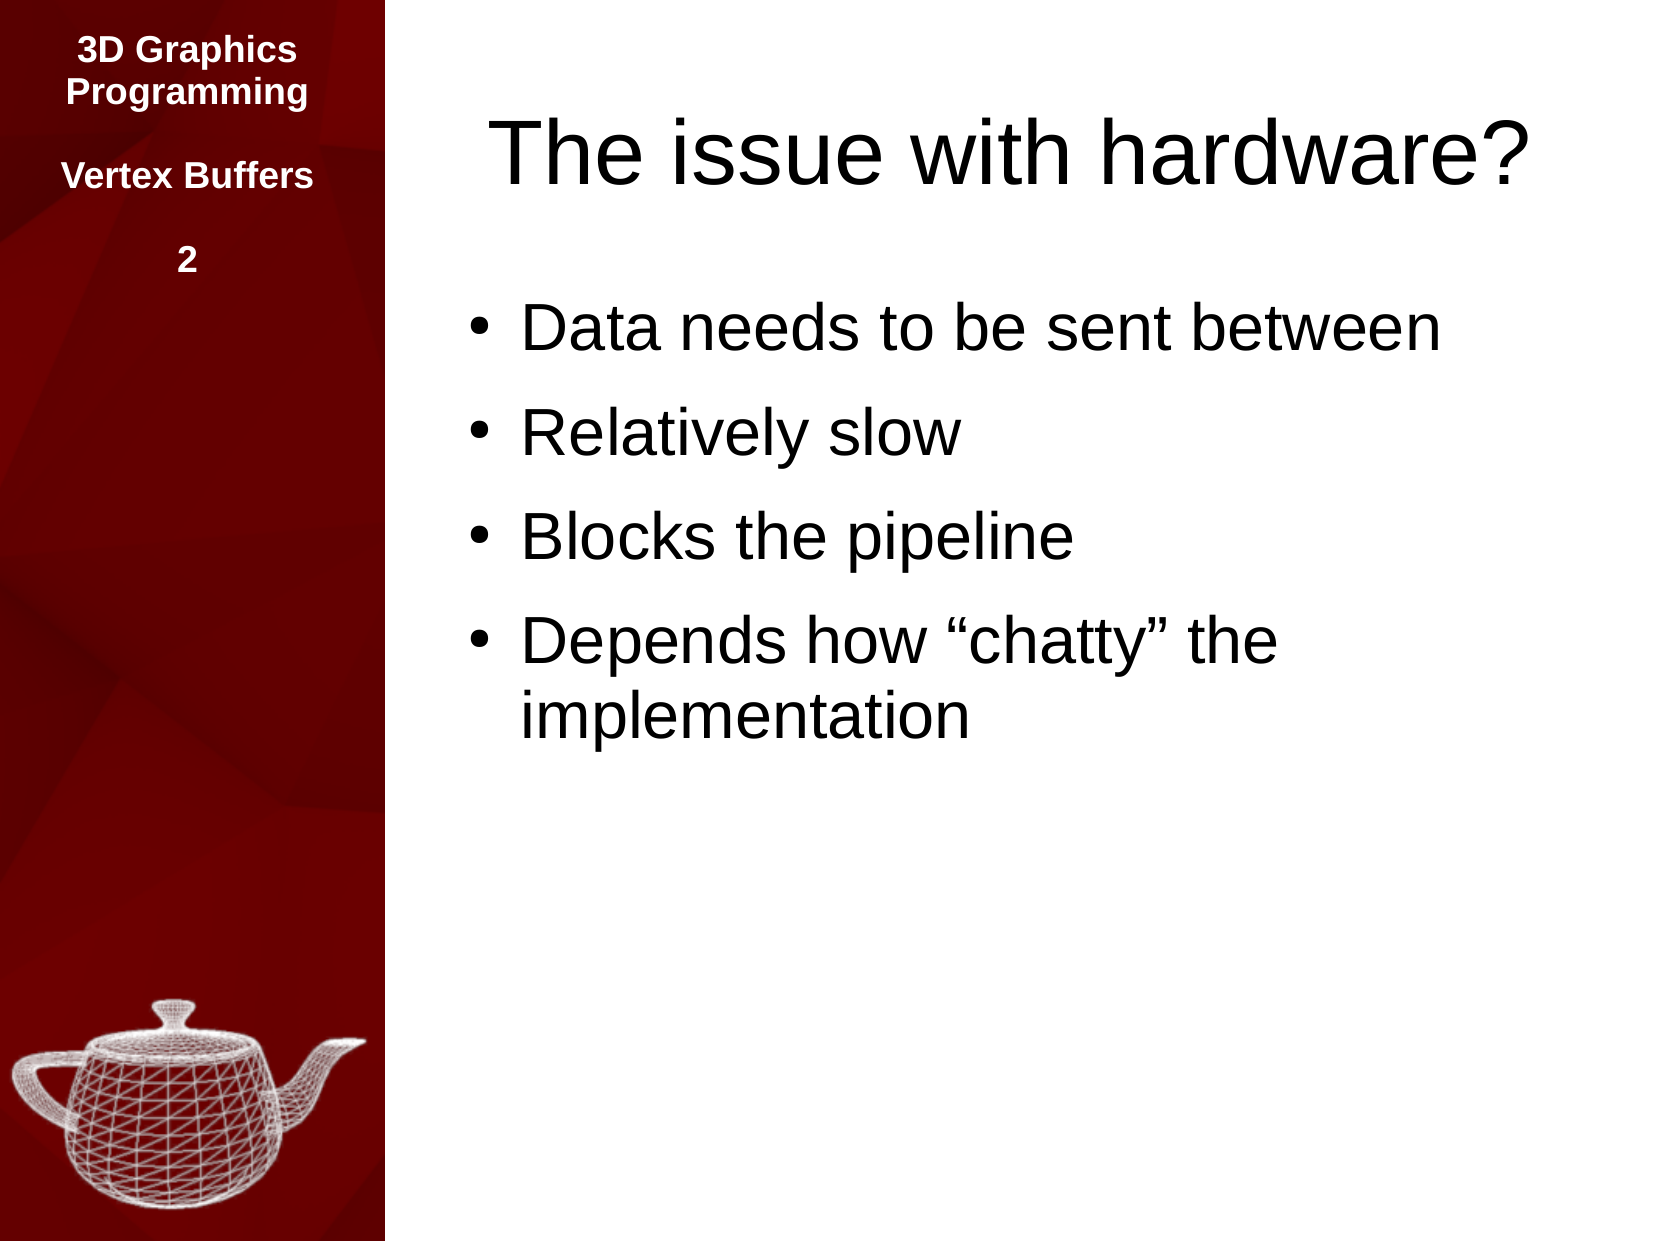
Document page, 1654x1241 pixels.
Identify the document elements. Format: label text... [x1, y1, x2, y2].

title The issue with hardware? [450, 49, 1571, 257]
list Data needs to be sent between Relatively slow Blocks the pipeline Depends how “chatty” the implementation [450, 290, 1571, 1010]
picture [0, 0, 385, 1241]
